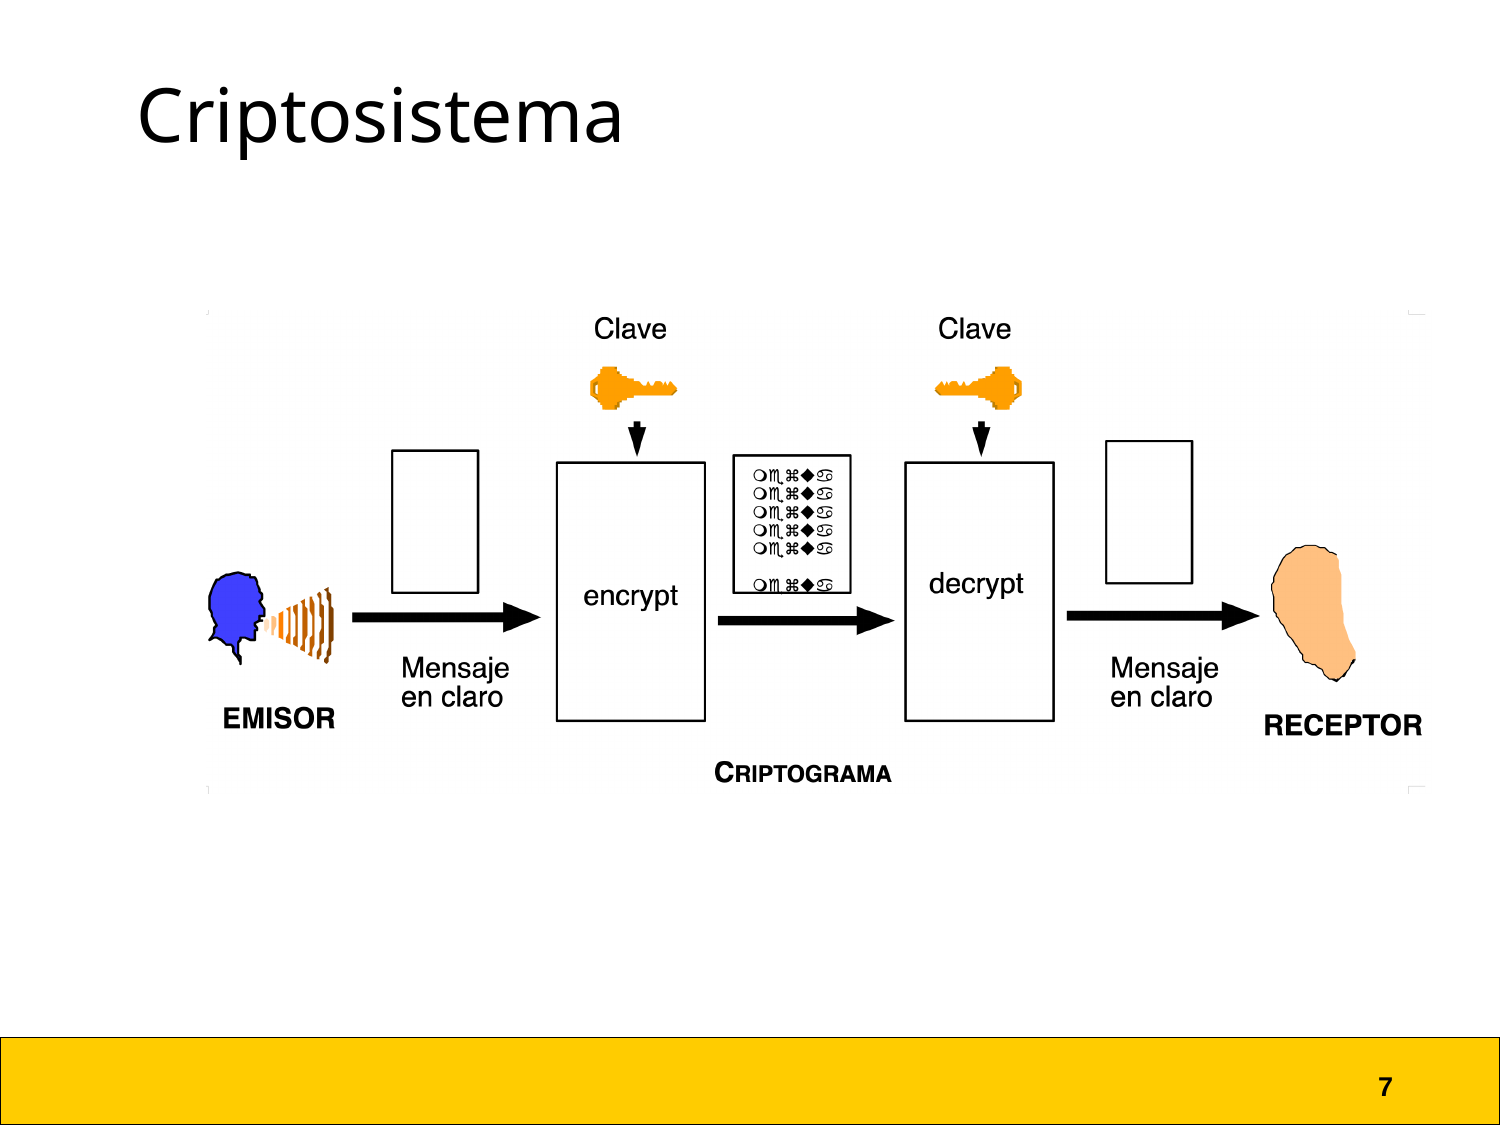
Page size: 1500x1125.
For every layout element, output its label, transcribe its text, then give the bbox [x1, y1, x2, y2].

picture [206, 310, 1432, 794]
title Criptosistema [121, 24, 1500, 172]
